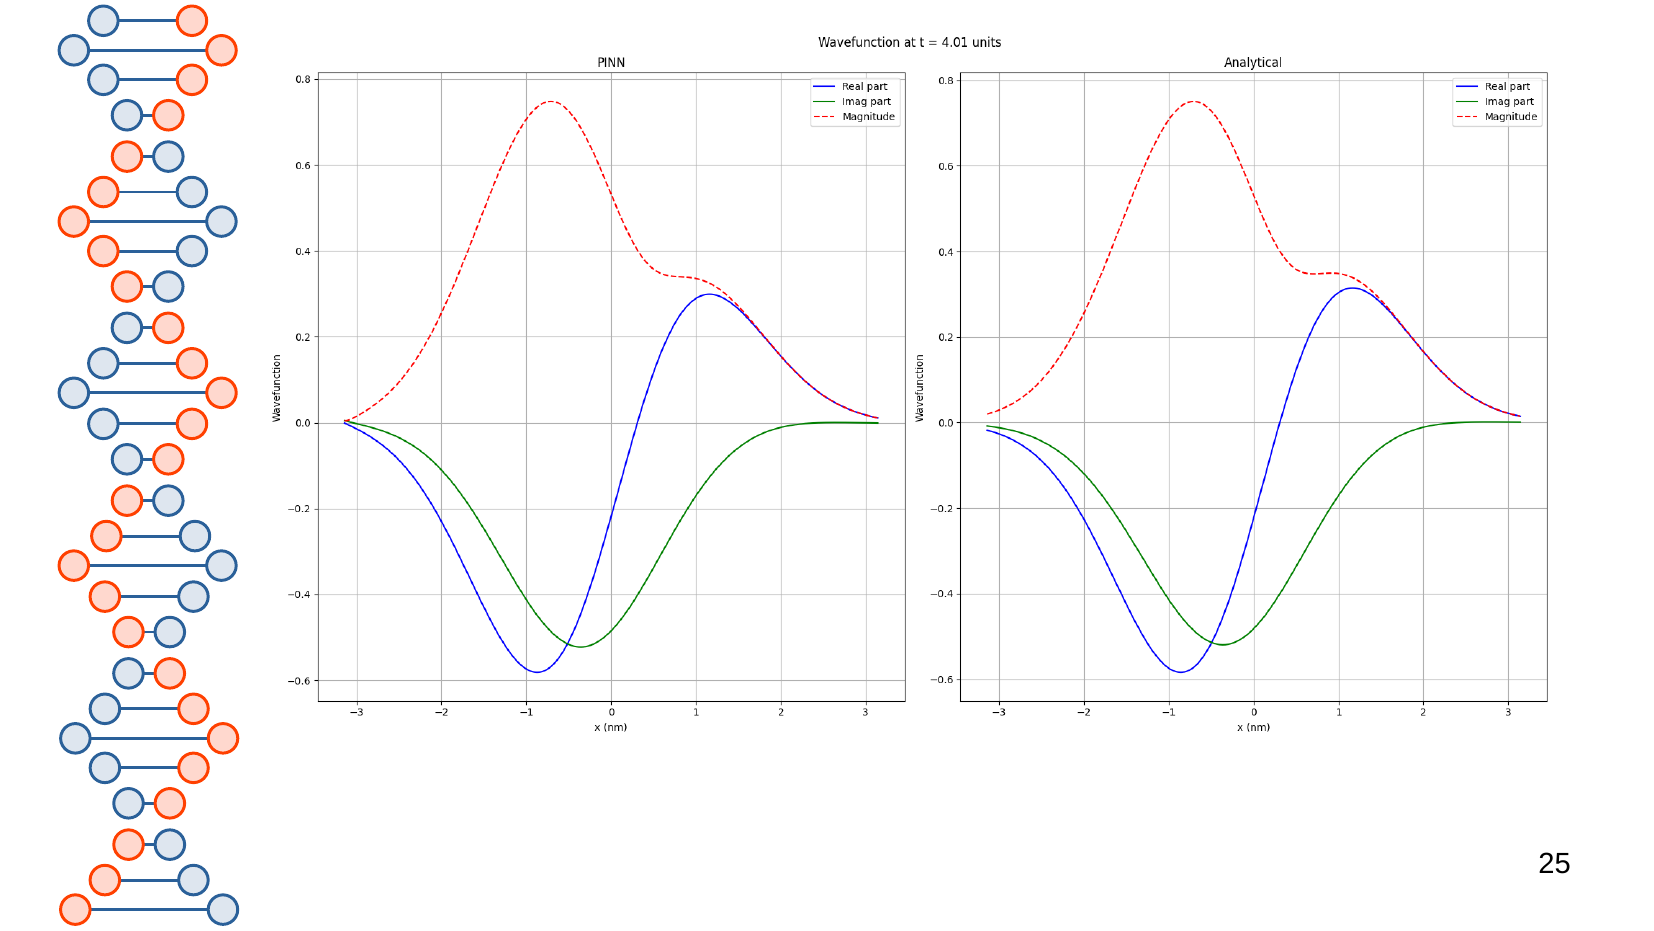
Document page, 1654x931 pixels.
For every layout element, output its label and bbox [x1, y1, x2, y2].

picture [265, 29, 1553, 739]
